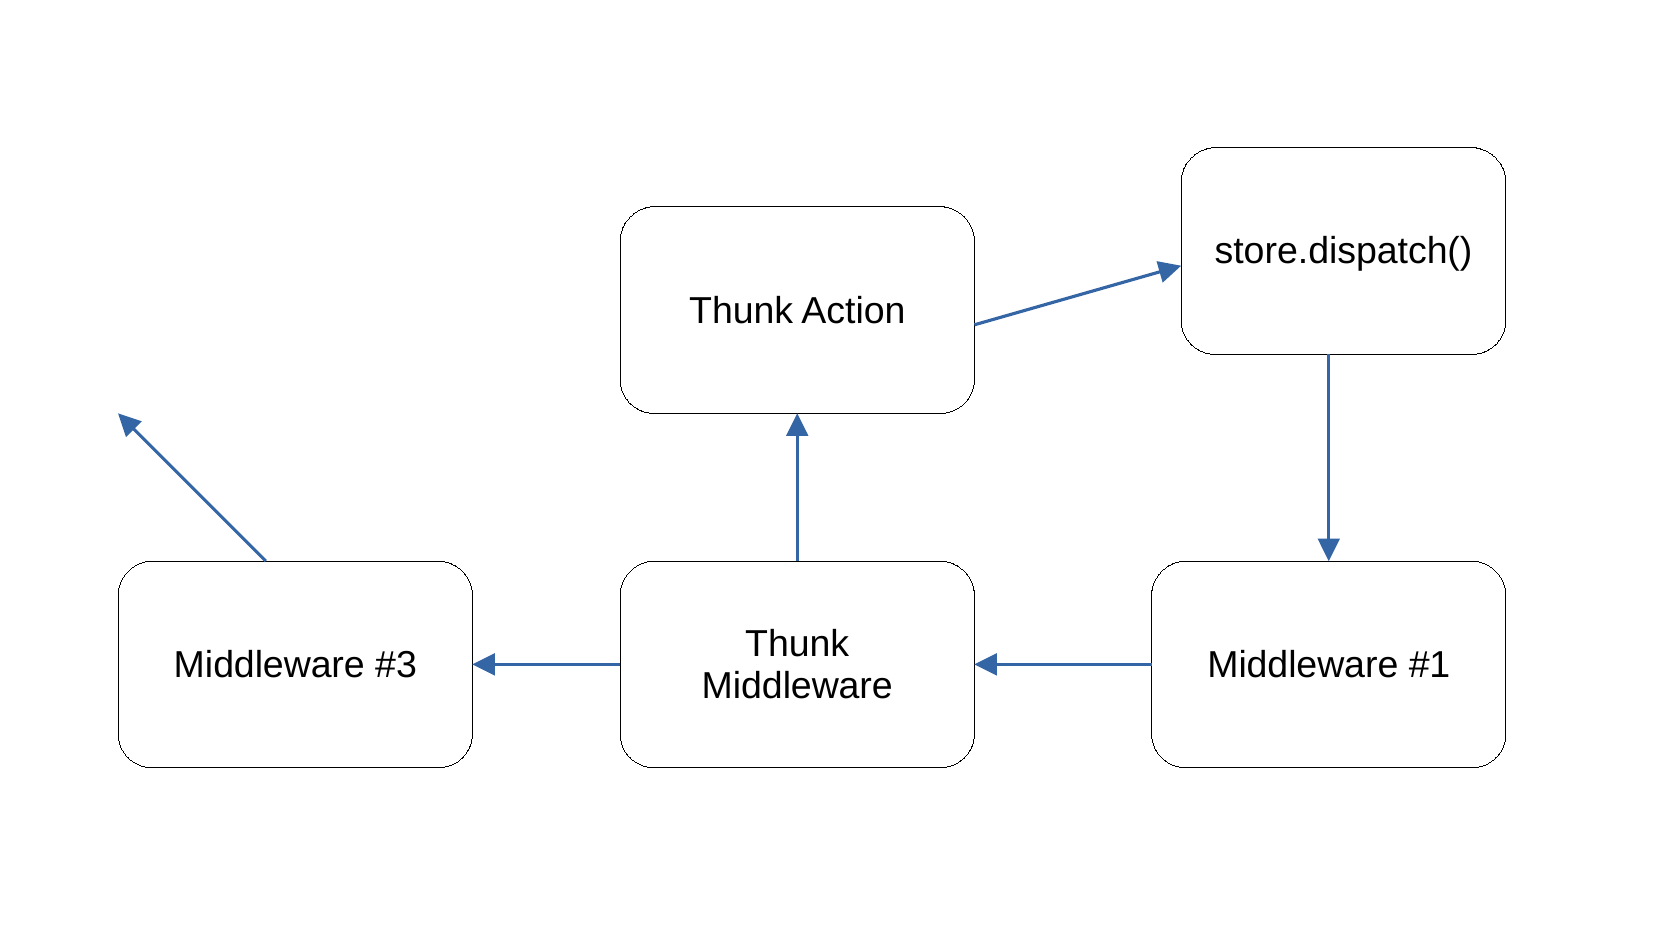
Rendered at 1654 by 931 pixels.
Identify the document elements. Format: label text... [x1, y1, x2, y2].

text_box Middleware #3 [118, 561, 473, 768]
text_box Thunk Action [620, 206, 975, 414]
text_box Middleware #1 [1151, 561, 1506, 768]
text_box Thunk Middleware [620, 561, 975, 768]
text_box store.dispatch() [1181, 147, 1506, 355]
